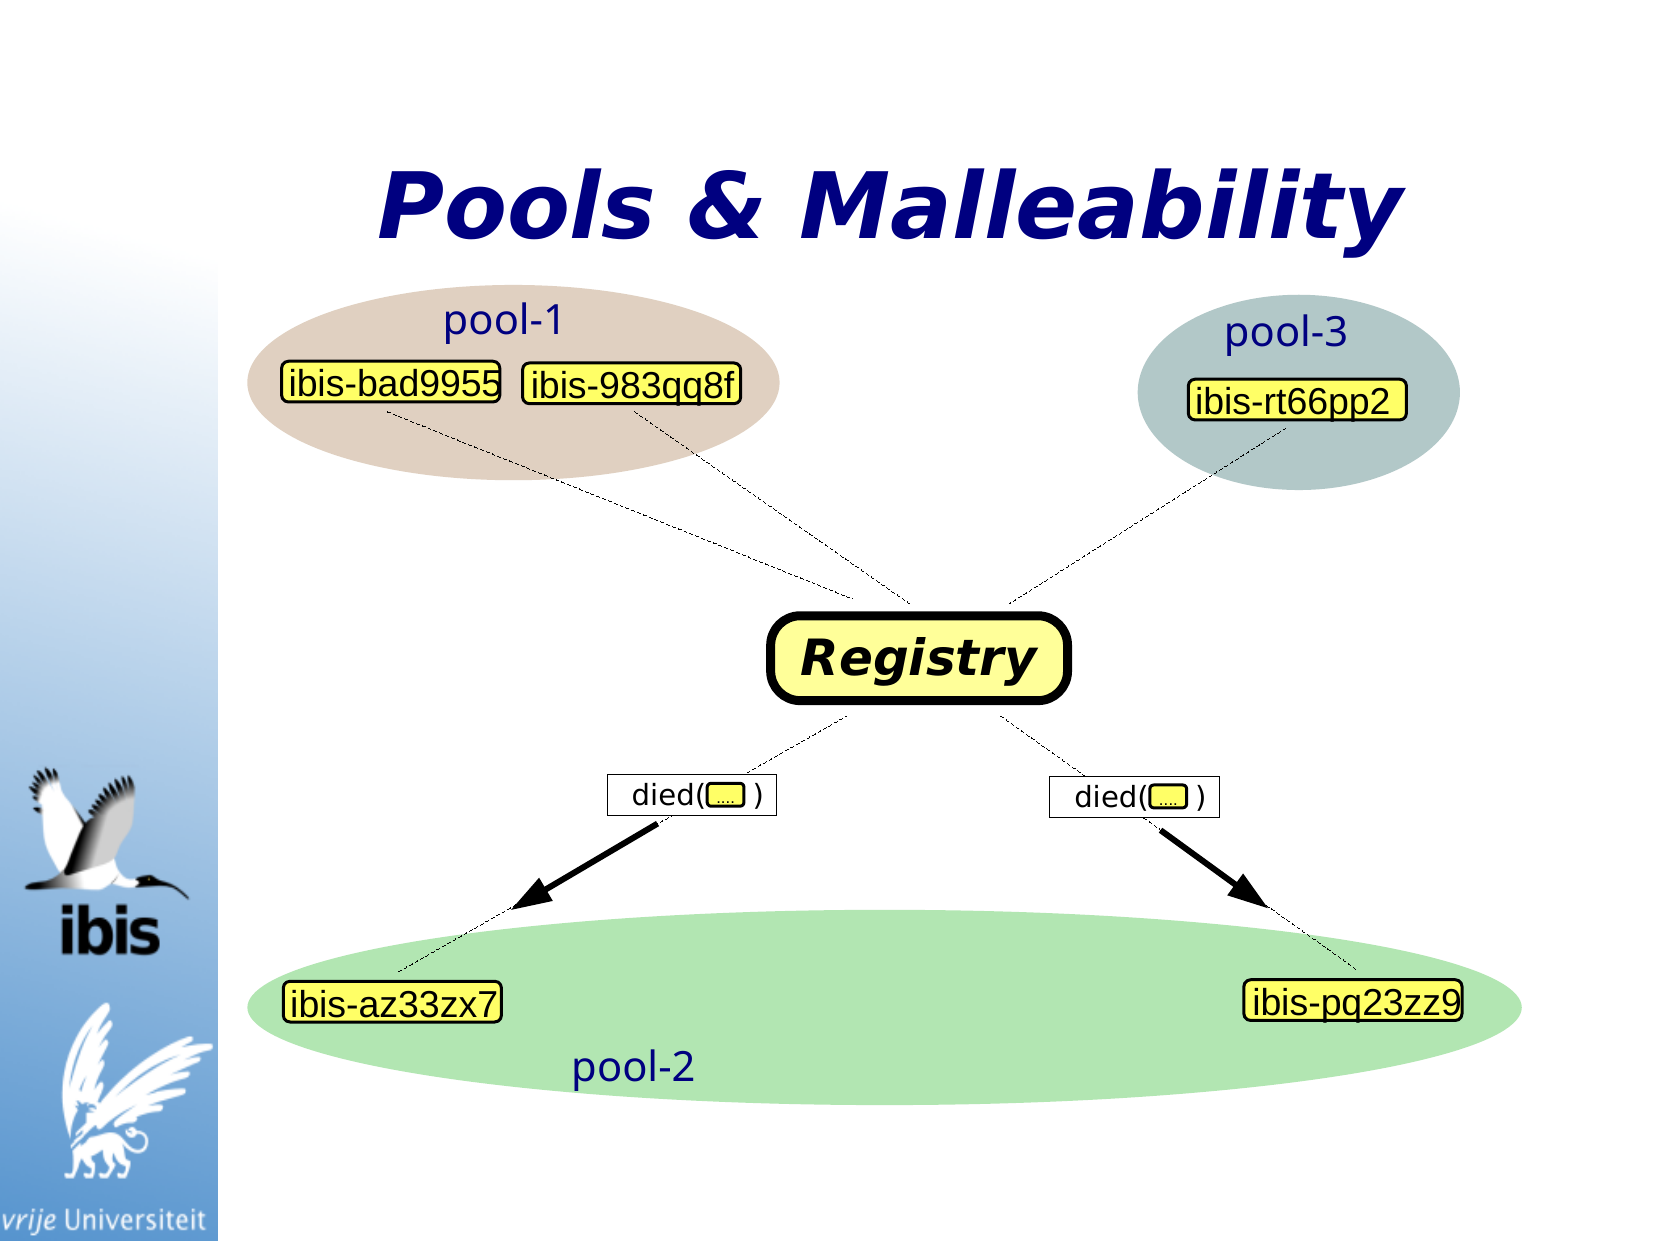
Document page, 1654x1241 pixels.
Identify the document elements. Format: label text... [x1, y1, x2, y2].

text_box ibis-bad9955 [288, 362, 520, 408]
text_box Registry [770, 615, 1068, 701]
text_box died( ) [603, 778, 803, 837]
text_box [1149, 784, 1187, 808]
text_box [247, 909, 1522, 1106]
picture [0, 0, 218, 1241]
text_box pool-1 [442, 289, 582, 349]
text_box [247, 284, 780, 481]
text_box pool-2 [571, 1036, 711, 1096]
text_box [707, 783, 744, 807]
text_box ibis-rt66pp2 [1195, 380, 1427, 426]
text_box [1137, 303, 1460, 491]
text_box .... [1158, 789, 1234, 839]
text_box ibis-983qq8f [530, 364, 762, 407]
title Pools & Malleability [248, 102, 1534, 310]
text_box ibis-pq23zz9 [1252, 981, 1484, 1024]
text_box pool-3 [1223, 301, 1364, 361]
text_box died( ) [1046, 779, 1246, 839]
text_box .... [716, 788, 792, 838]
text_box [1242, 294, 1356, 301]
text_box ibis-az33zx7 [290, 982, 522, 1028]
text_box [607, 774, 777, 778]
